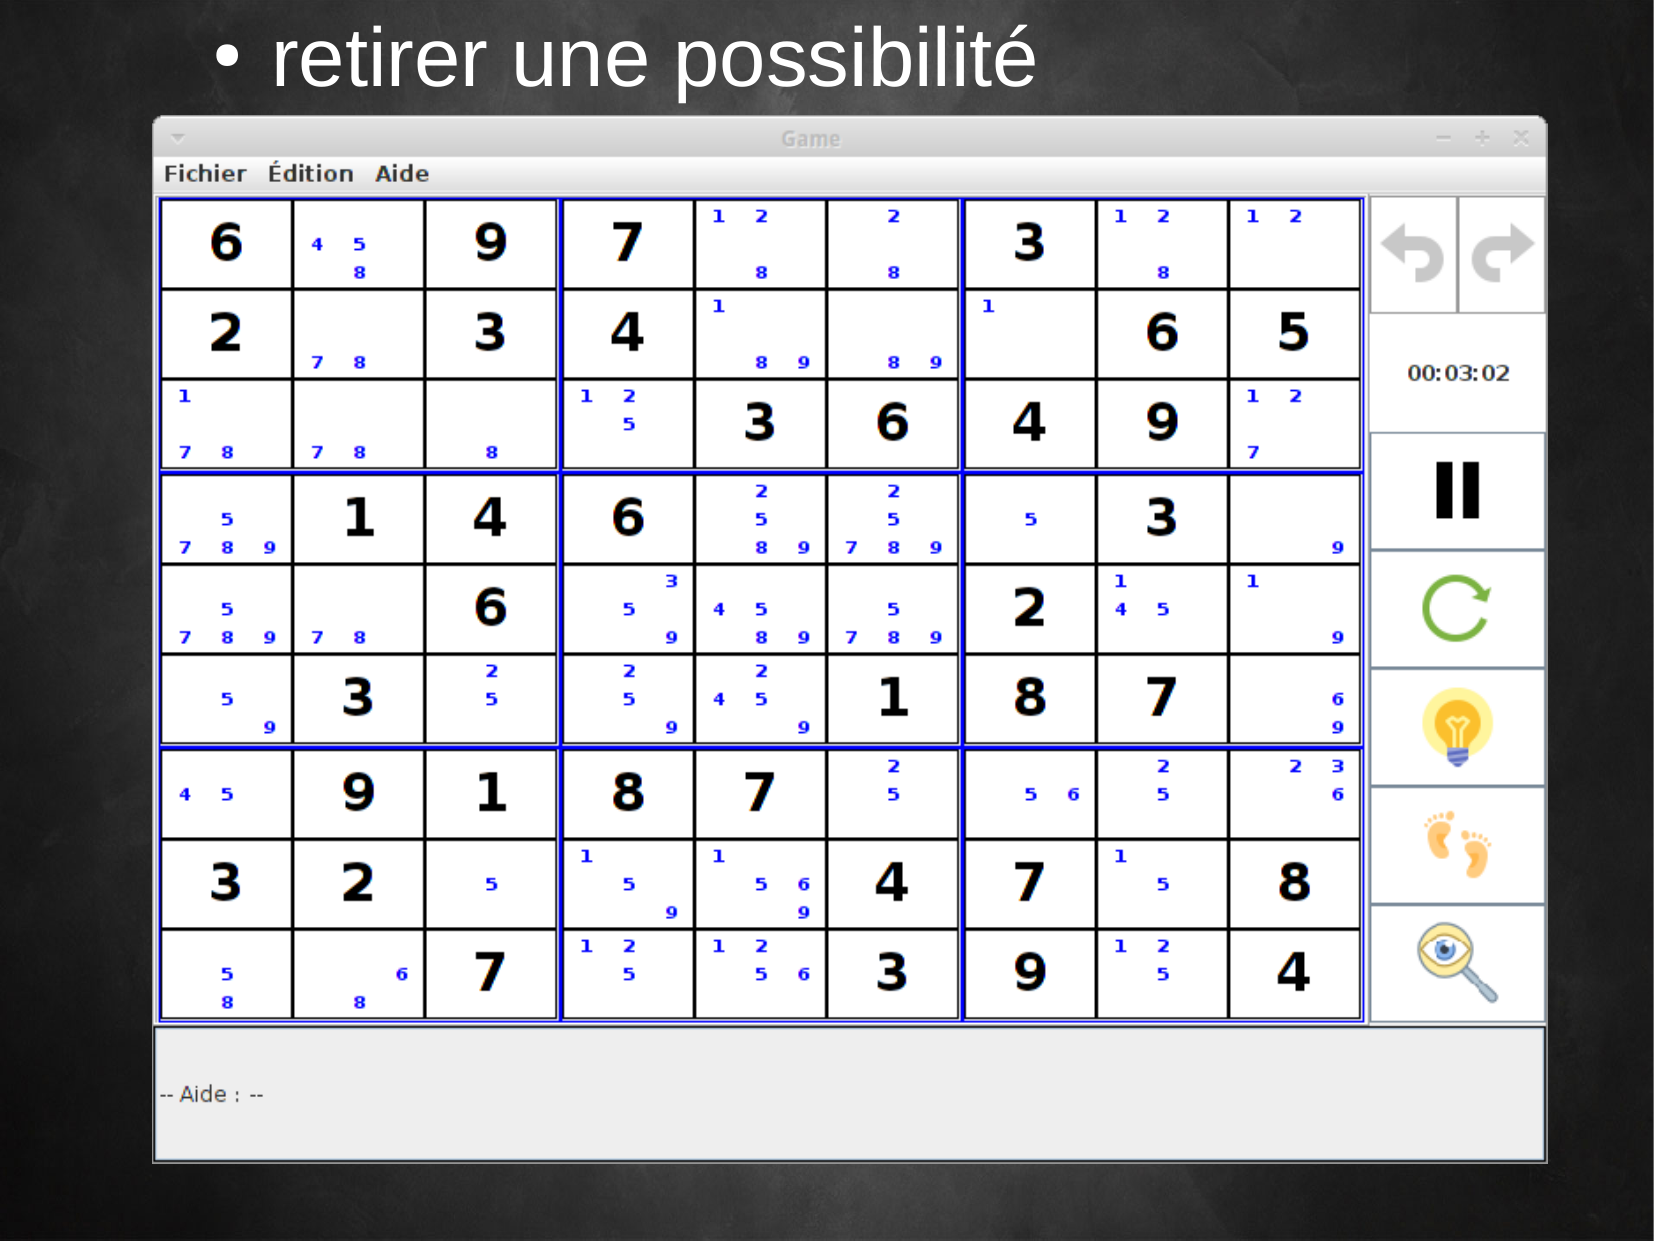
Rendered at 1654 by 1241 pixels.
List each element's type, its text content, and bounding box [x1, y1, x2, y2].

title retirer une possibilité [70, 0, 1205, 116]
picture [0, 0, 1654, 1241]
